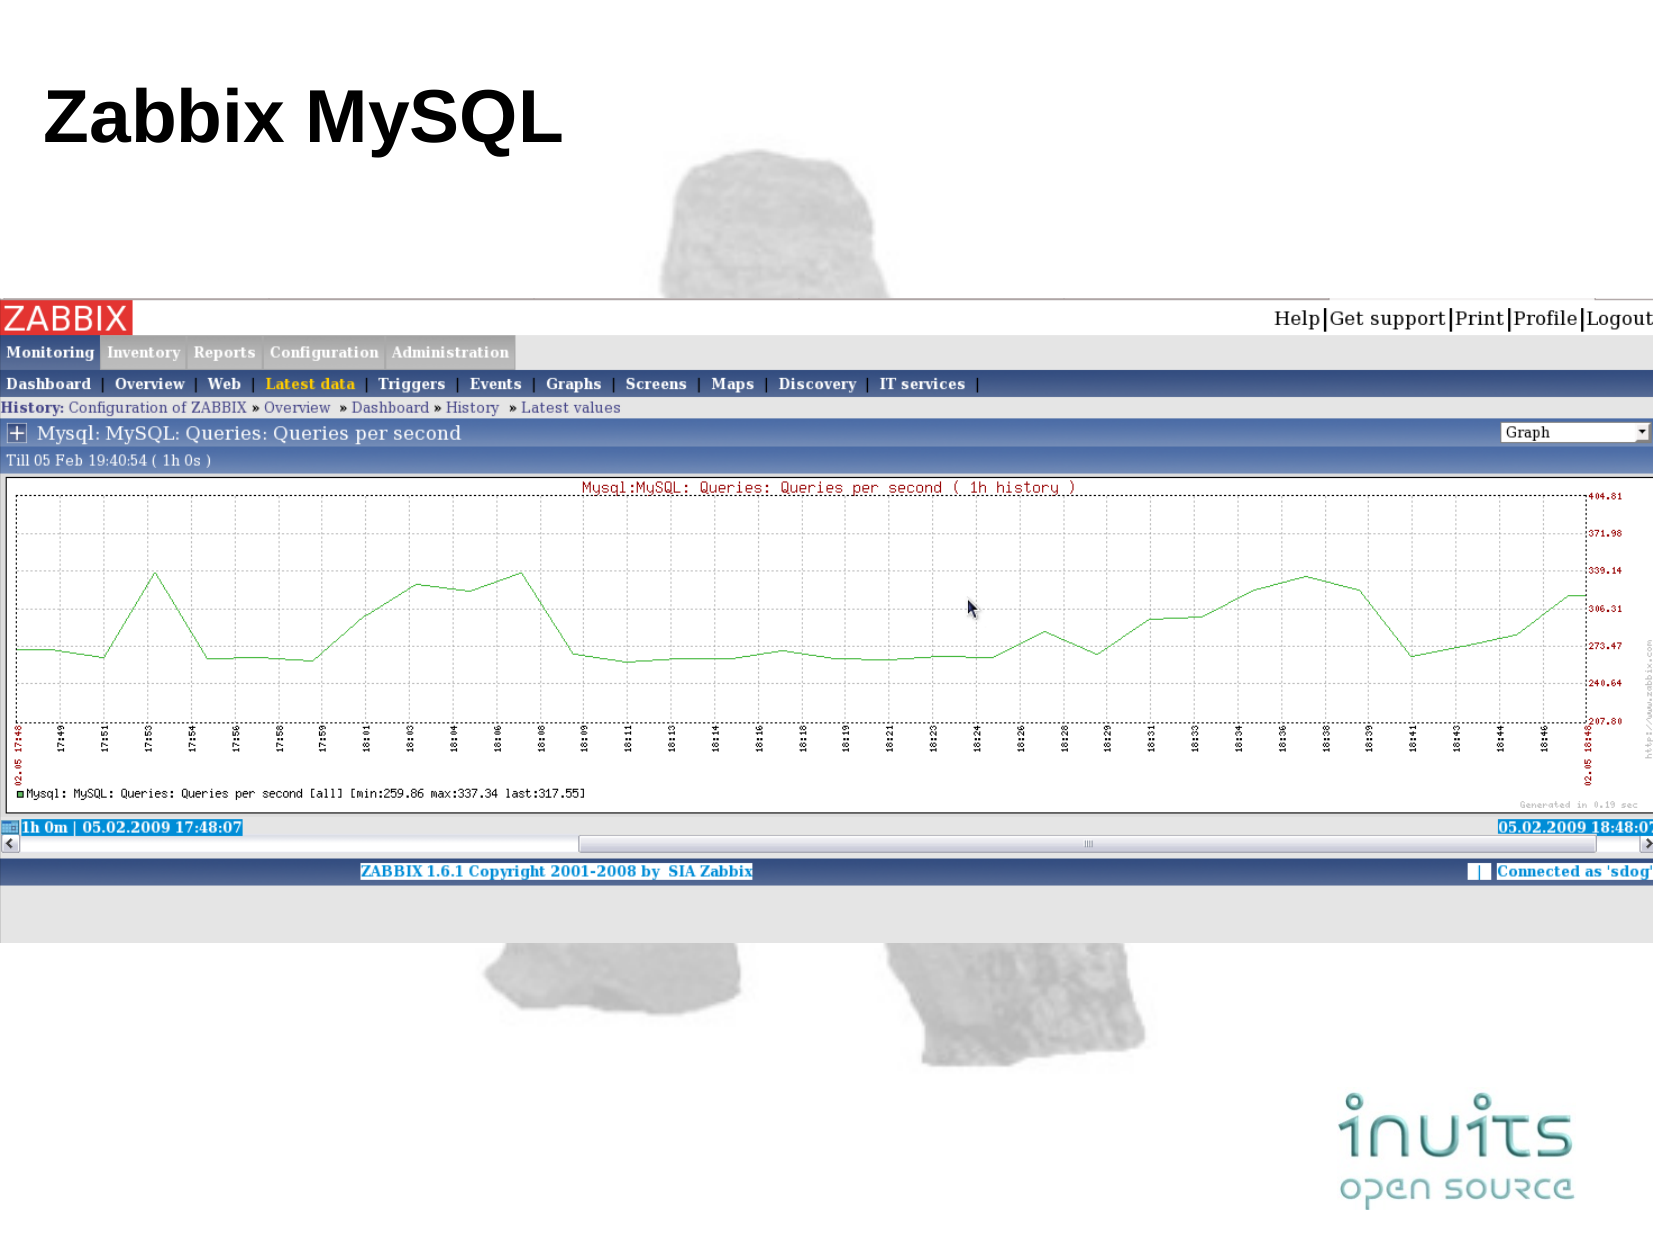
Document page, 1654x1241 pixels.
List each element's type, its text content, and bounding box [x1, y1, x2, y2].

picture [1625, 822, 1632, 832]
picture [0, 191, 1653, 1120]
picture [1618, 822, 1623, 832]
title Zabbix MySQL [43, 42, 1532, 191]
picture [1337, 1087, 1576, 1210]
picture [1602, 822, 1609, 832]
